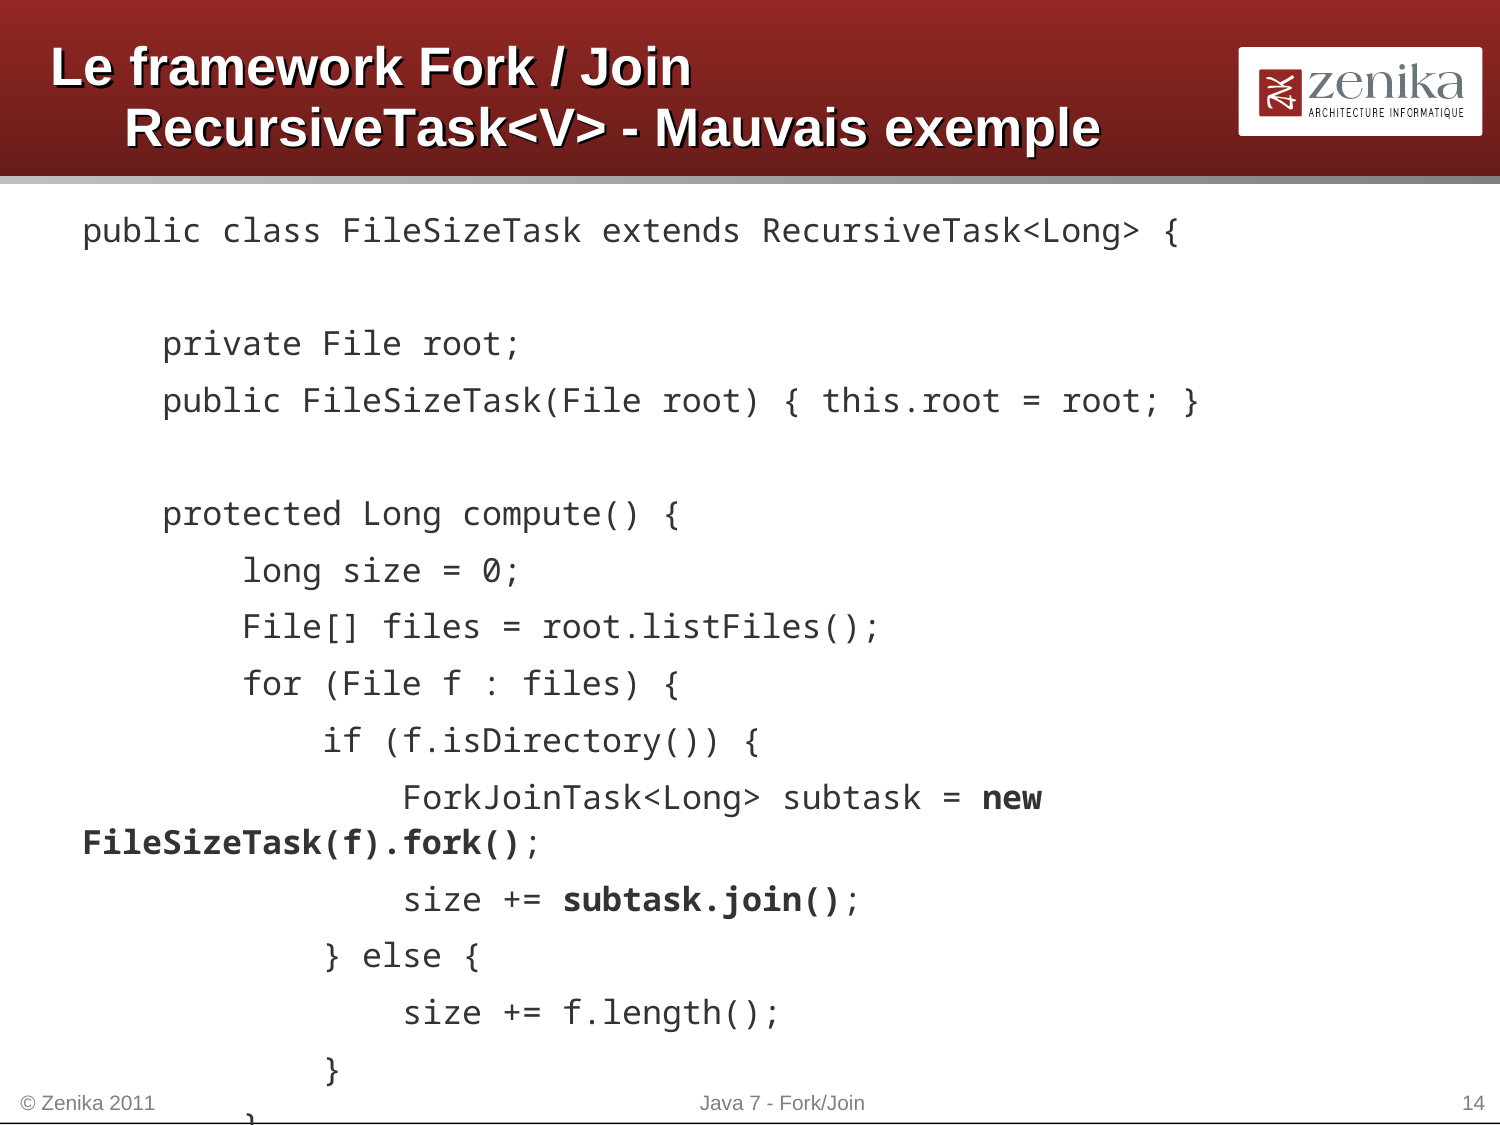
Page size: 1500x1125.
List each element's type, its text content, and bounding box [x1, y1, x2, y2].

list public class FileSizeTask extends RecursiveTask<Long> { private File root; public FileSizeTask(File root) { this.root = root; } protected Long compute() { long size = 0; File[] files = root.listFiles(); for (File f : files) { if (f.isDirectory()) { ForkJoinTask<Long> subtask = new FileSizeTask(f).fork(); size += subtask.join(); } else { size += f.length(); } } return size; } } [59, 206, 1444, 1093]
picture [1257, 58, 1464, 125]
title Le framework Fork / Join RecursiveTask<V> - Mauvais exemple [50, 15, 1206, 180]
